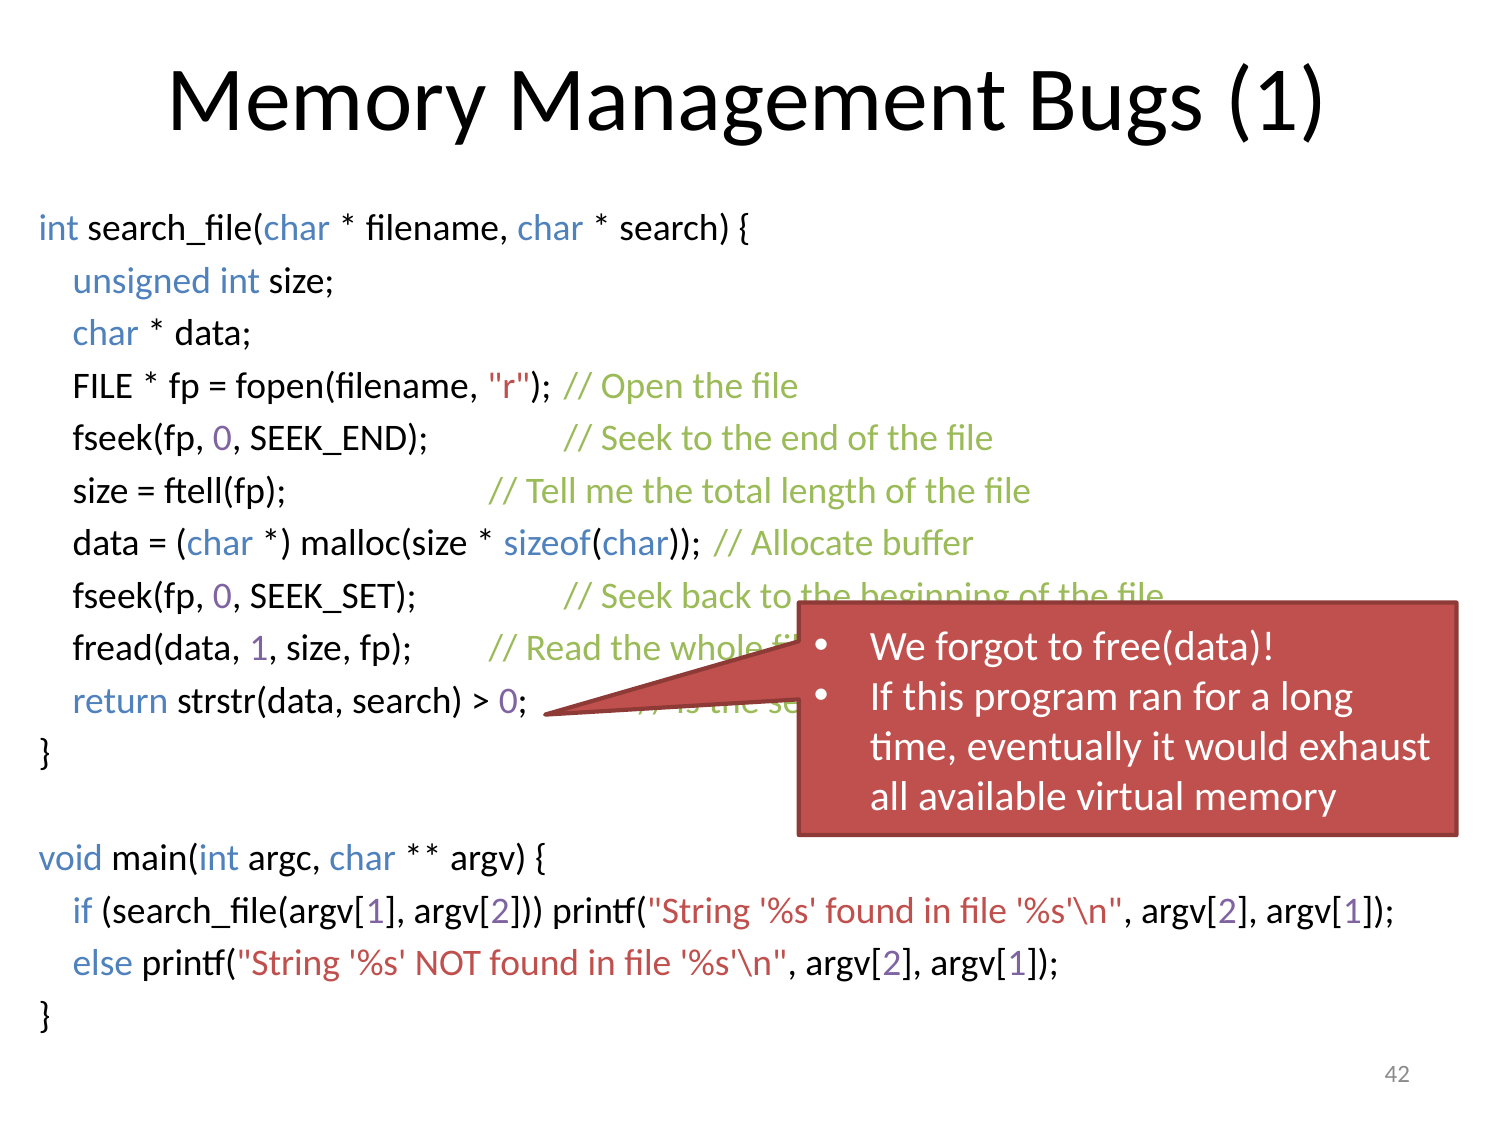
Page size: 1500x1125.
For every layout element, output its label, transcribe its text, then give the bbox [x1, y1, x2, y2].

text_box We forgot to free(data)! If this program ran for a long time, eventually it would exhaust all available virtual memory [545, 602, 1457, 836]
title Memory Management Bugs (1) [7, 0, 1488, 188]
list int search_file(char * filename, char * search) { unsigned int size; char * data; FILE * fp = fopen(filename, "r"); // Open the file fseek(fp, 0, SEEK_END); // Seek to the end of the file size = ftell(fp); // Tell me the total length of the file data = (char *) malloc(size * sizeof(char)); // Allocate buffer fseek(fp, 0, SEEK_SET); // Seek back to the beginning of the file fread(data, 1, size, fp); // Read the whole file into the buffer return strstr(data, search) > 0; // Is the search string in the buffer? } void main(int argc, char ** argv) { if (search_file(argv[1], argv[2])) printf("String '%s' found in file '%s'\n", argv[2], argv[1]); else printf("String '%s' NOT found in file '%s'\n", argv[2], argv[1]); } [23, 195, 1468, 1109]
slide_number <number> [1074, 1042, 1425, 1103]
